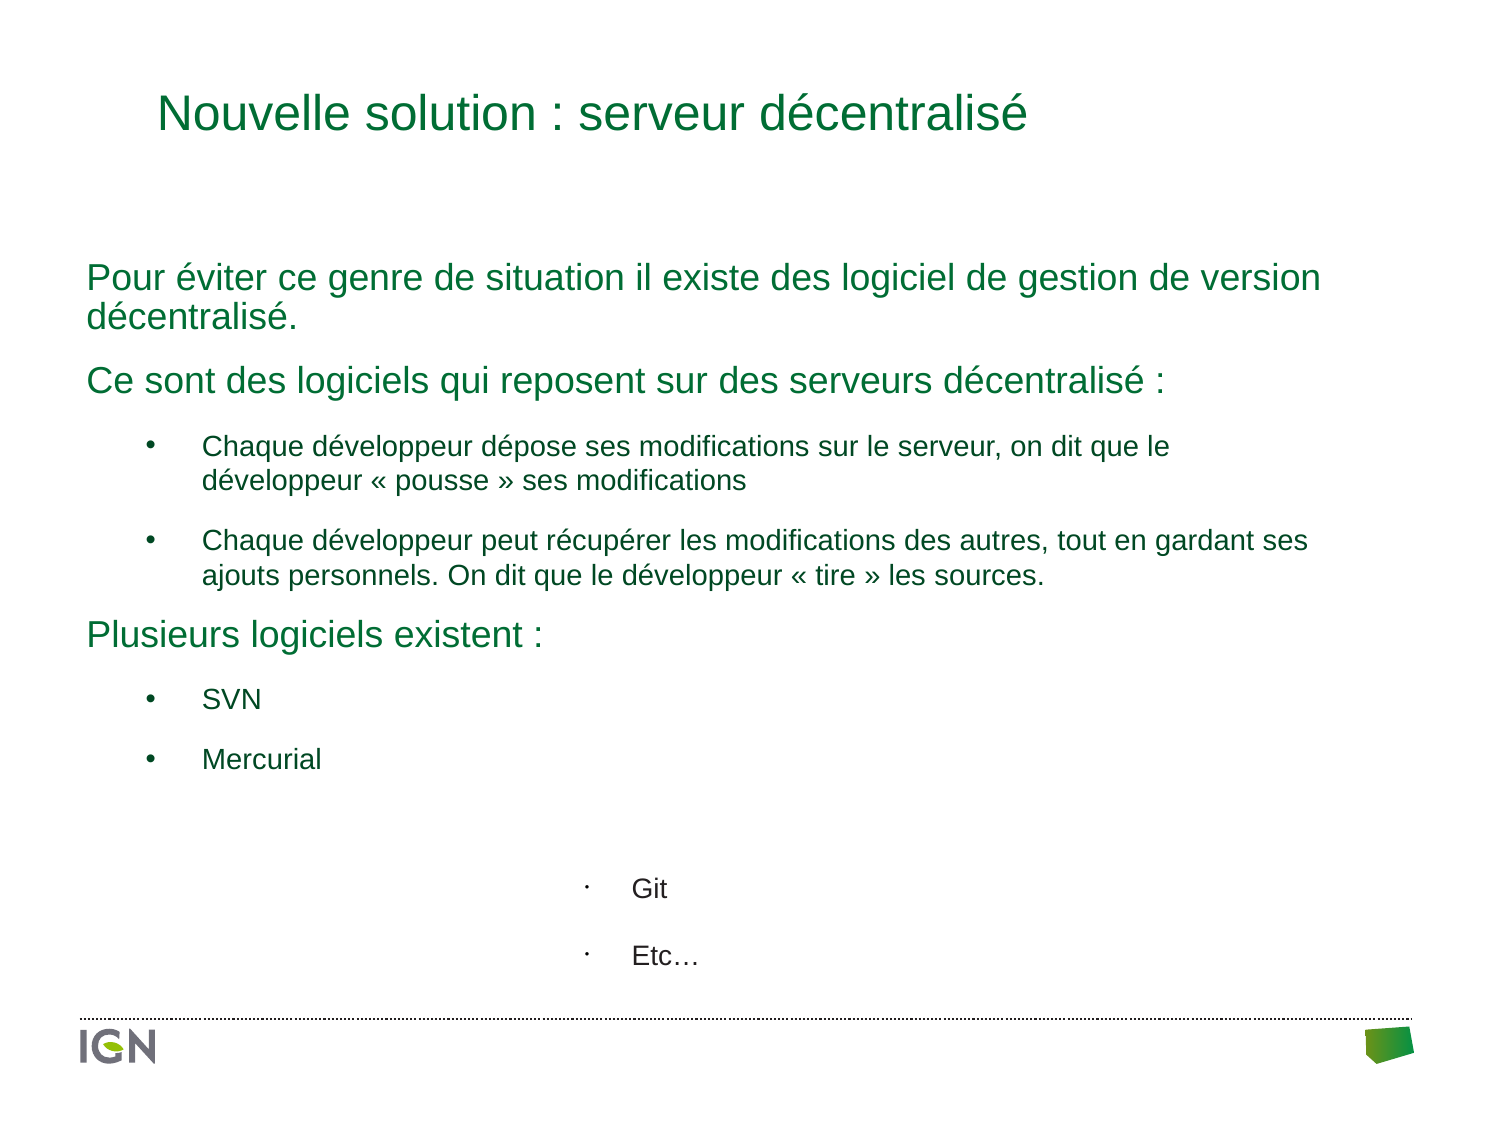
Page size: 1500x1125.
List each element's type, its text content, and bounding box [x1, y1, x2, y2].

text_box Git Etc… [570, 862, 716, 979]
title Nouvelle solution : serveur décentralisé [142, 81, 1340, 141]
list Pour éviter ce genre de situation il existe des logiciel de gestion de version décentralisé. Ce sont des logiciels qui reposent sur des serveurs décentralisé : Chaque développeur dépose ses modifications sur le serveur, on dit que le développeur « pousse » ses modifications Chaque développeur peut récupérer les modifications des autres, tout en gardant ses ajouts personnels. On dit que le développeur « tire » les sources. Plusieurs logiciels existent : SVN Mercurial [71, 252, 1341, 1002]
